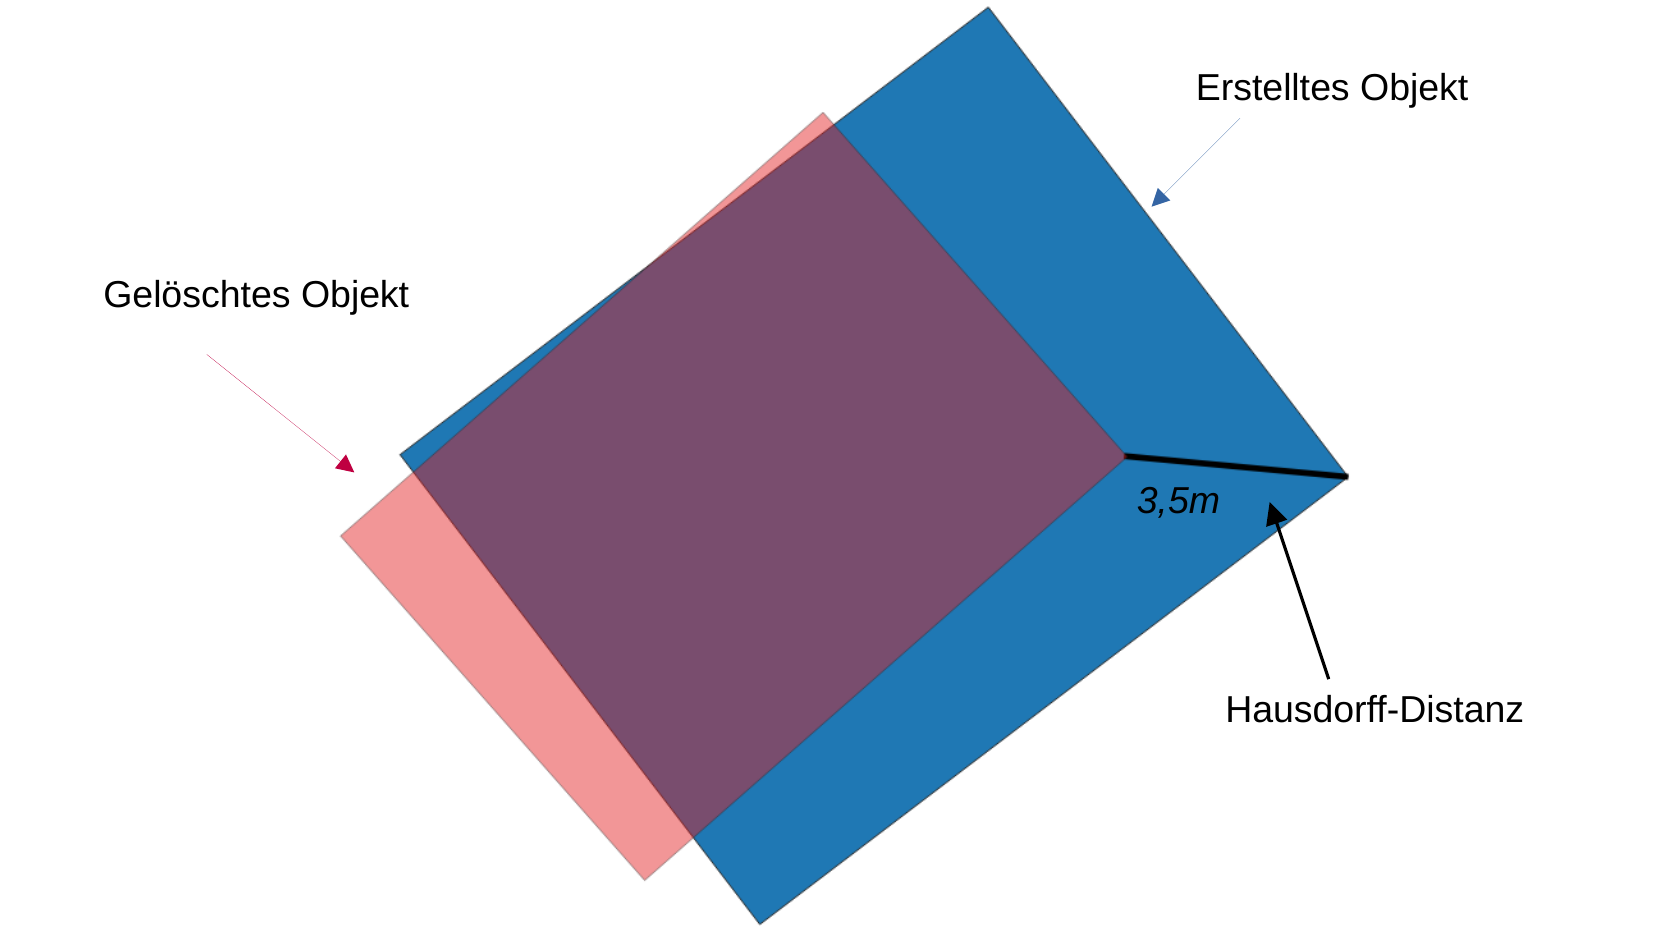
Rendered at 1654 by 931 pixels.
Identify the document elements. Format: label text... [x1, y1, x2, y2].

text_box 3,5m [1122, 472, 1235, 530]
text_box Hausdorff-Distanz [1210, 681, 1565, 739]
text_box Gelöschtes Objekt [88, 265, 443, 323]
text_box Erstelltes Objekt [1181, 59, 1565, 116]
picture [300, 0, 1358, 931]
